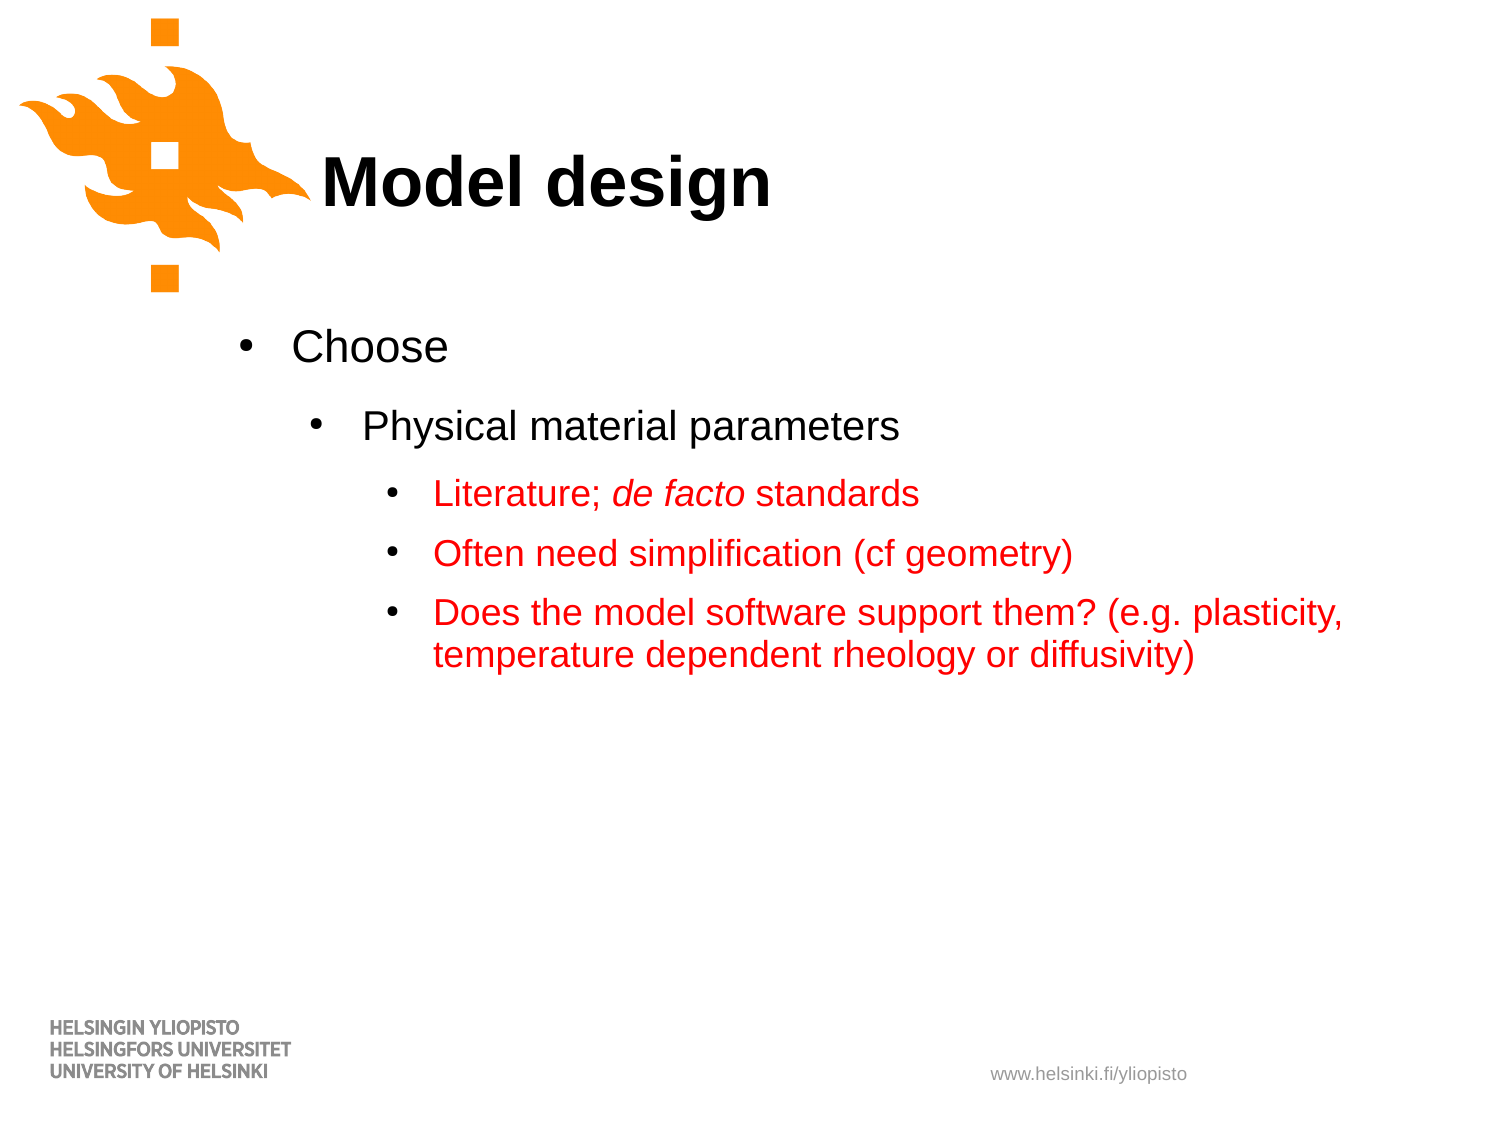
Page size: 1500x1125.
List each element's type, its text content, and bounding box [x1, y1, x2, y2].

list Choose Physical material parameters Literature; de facto standards Often need simplification (cf geometry) Does the model software support them? (e.g. plasticity, temperature dependent rheology or diffusivity) [220, 321, 1447, 974]
picture [0, 0, 337, 318]
picture [32, 1001, 309, 1096]
title Model design [321, 87, 1447, 276]
